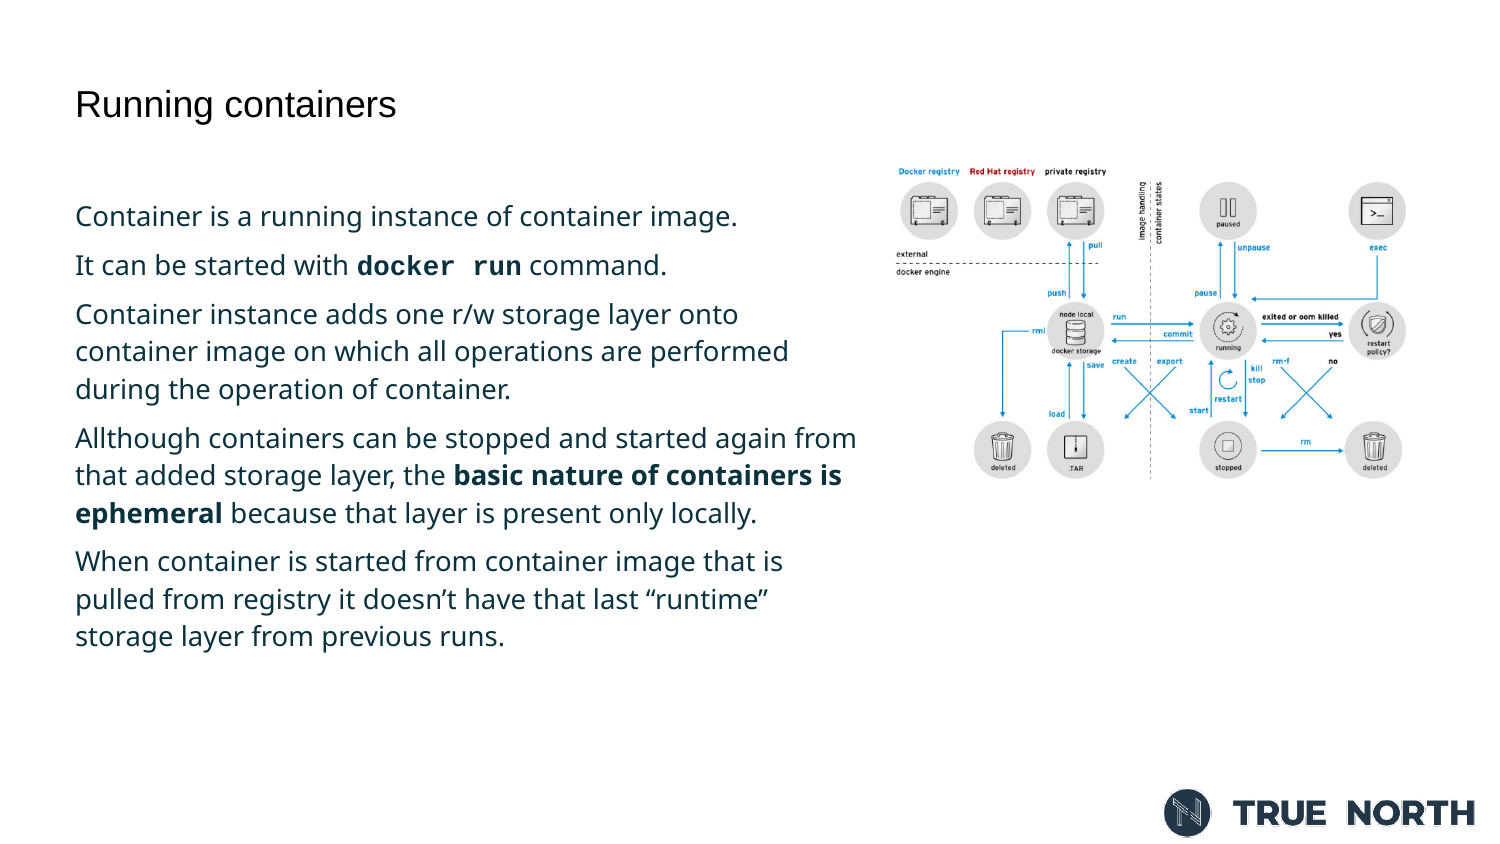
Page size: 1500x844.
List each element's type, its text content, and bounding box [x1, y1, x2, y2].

title Running containers [75, 33, 1425, 175]
list Container is a running instance of container image. It can be started with docker run command. Container instance adds one r/w storage layer onto container image on which all operations are performed during the operation of container. Allthough containers can be stopped and started again from that added storage layer, the basic nature of containers is ephemeral because that layer is present only locally. When container is started from container image that is pulled from registry it doesn’t have that last “runtime” storage layer from previous runs. [75, 197, 863, 687]
picture [870, 158, 1463, 488]
picture [1162, 787, 1475, 838]
